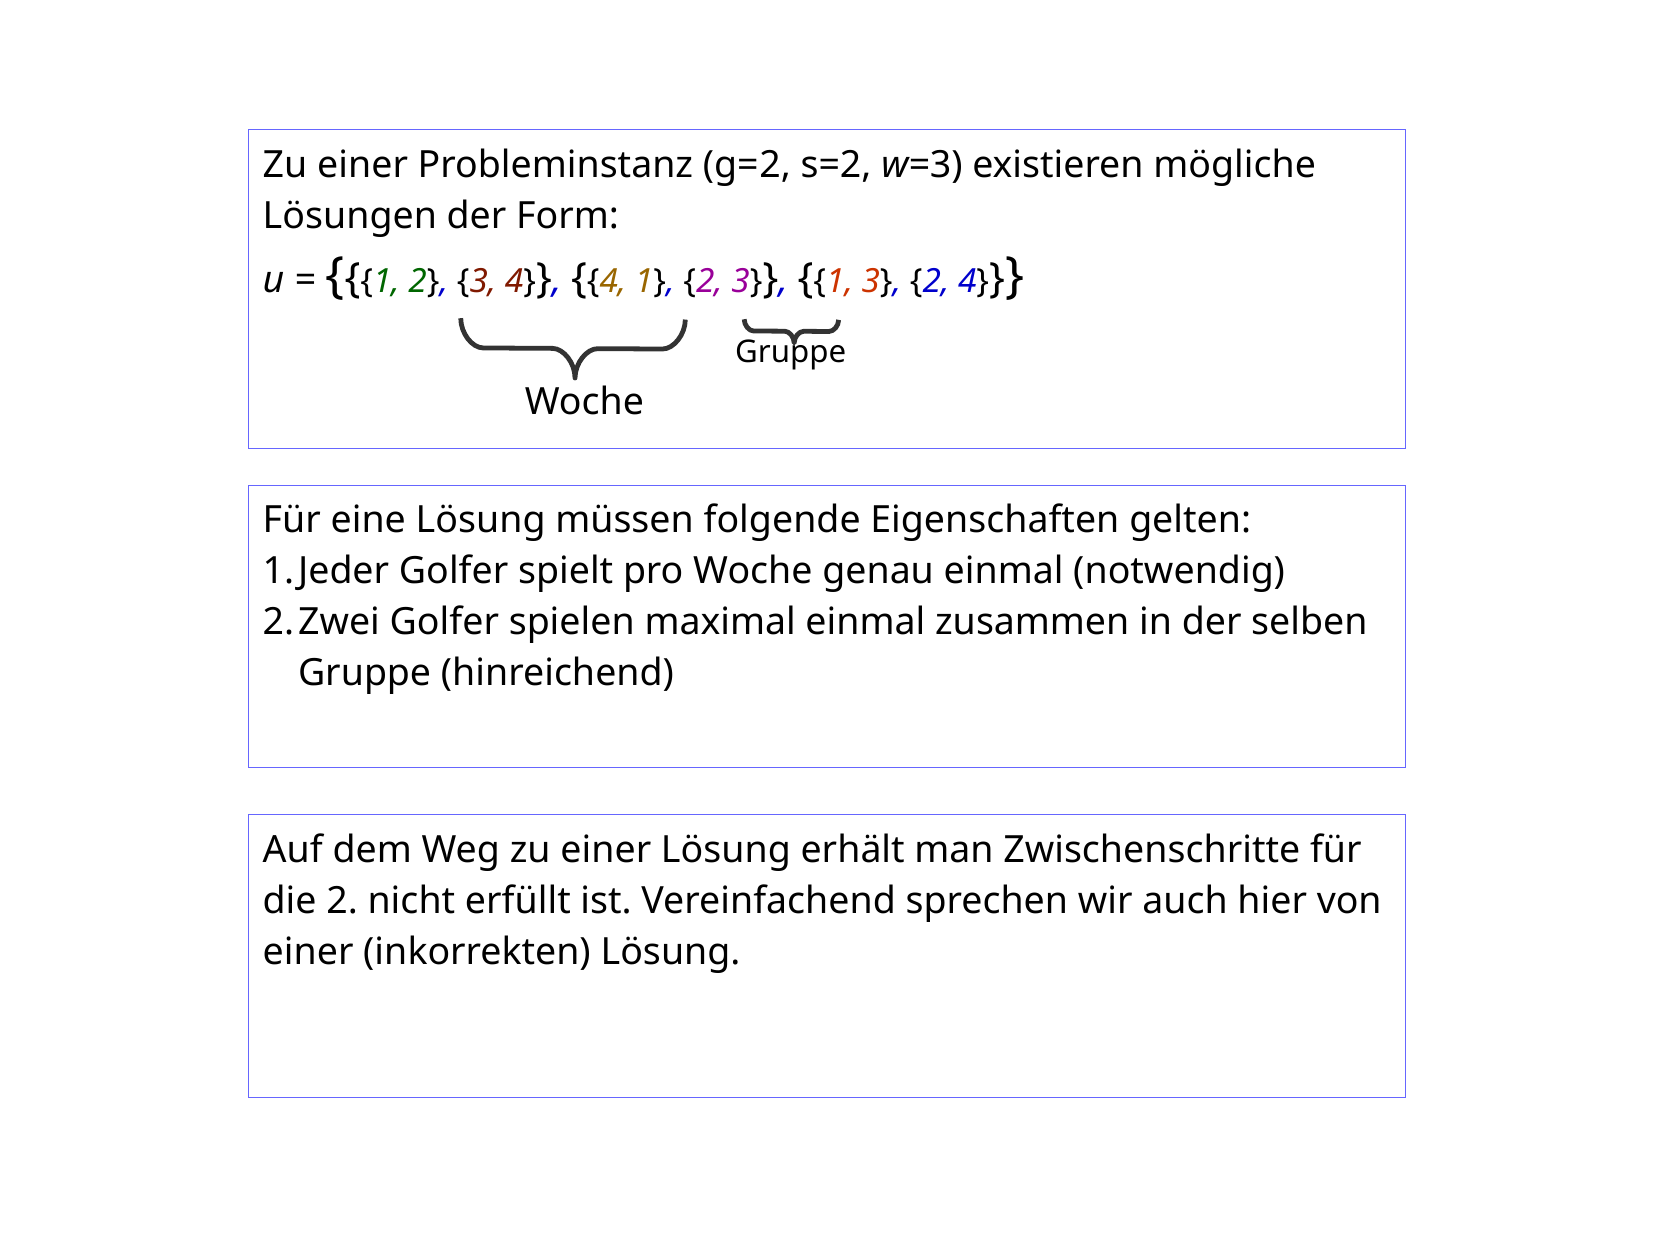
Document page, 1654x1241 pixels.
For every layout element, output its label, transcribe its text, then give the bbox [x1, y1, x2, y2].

text_box Woche [496, 366, 674, 436]
text_box Für eine Lösung müssen folgende Eigenschaften gelten: Jeder Golfer spielt pro Woche genau einmal (notwendig) Zwei Golfer spielen maximal einmal zusammen in der selben Gruppe (hinreichend) [248, 485, 1406, 768]
text_box Gruppe [720, 322, 886, 382]
text_box Auf dem Weg zu einer Lösung erhält man Zwischenschritte für die 2. nicht erfüllt ist. Vereinfachend sprechen wir auch hier von einer (inkorrekten) Lösung. [248, 814, 1406, 1098]
text_box Zu einer Probleminstanz (g=2, s=2, w=3) existieren mögliche Lösungen der Form: u = {{{1, 2}, {3, 4}}, {{4, 1}, {2, 3}}, {{1, 3}, {2, 4}}} [248, 129, 1406, 449]
